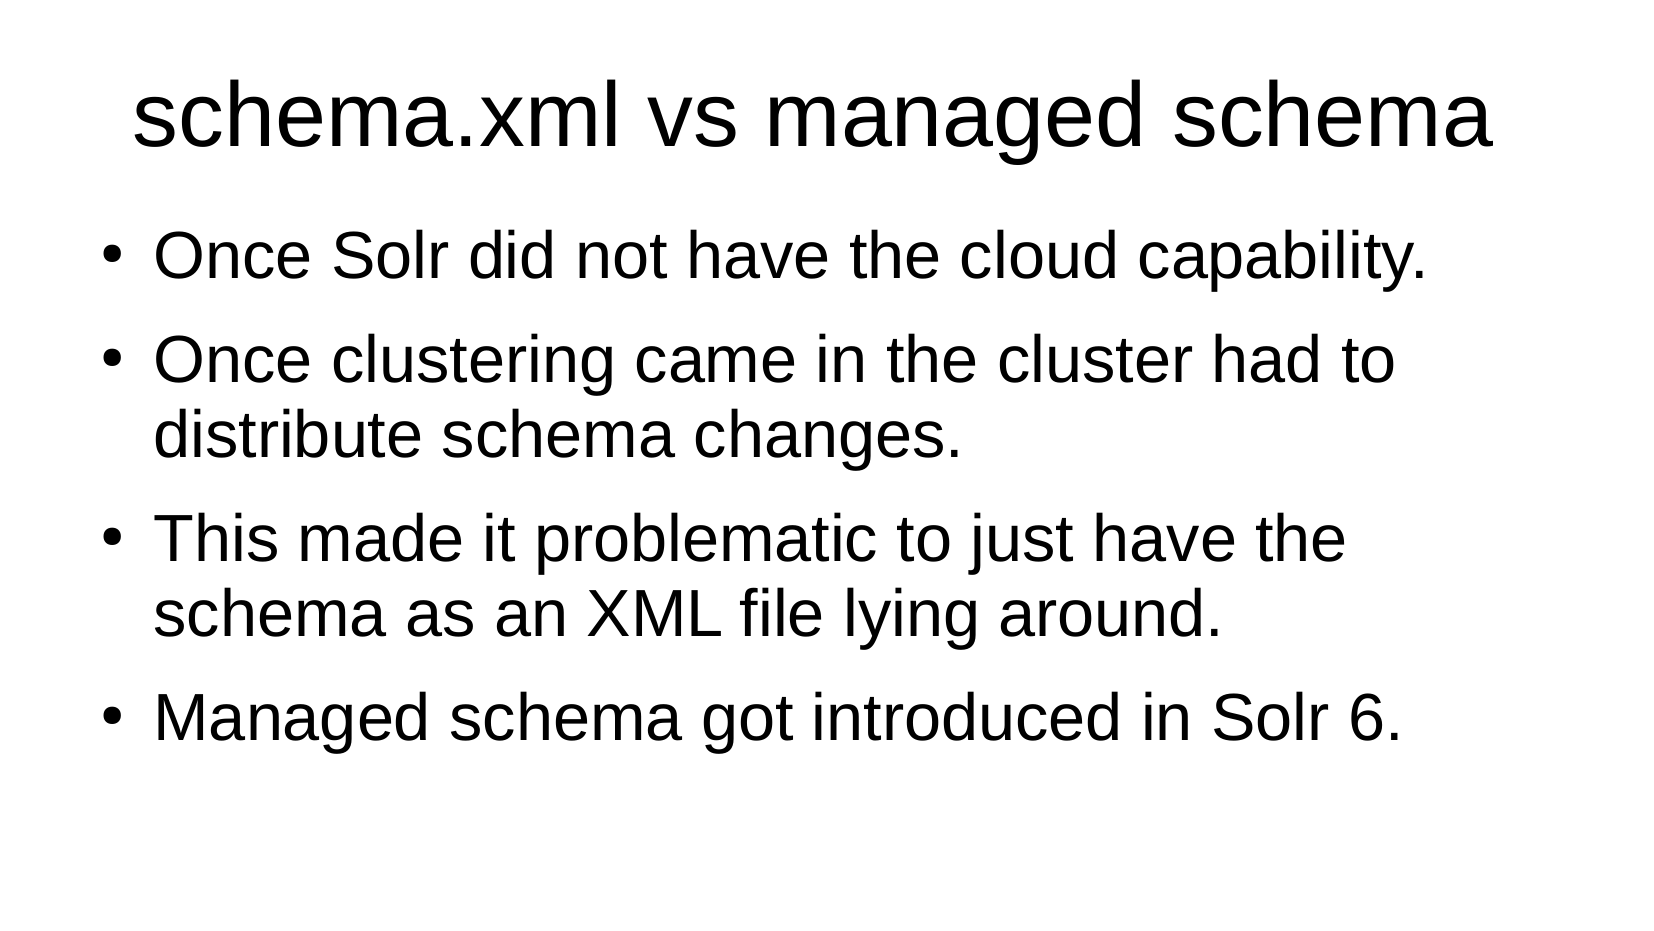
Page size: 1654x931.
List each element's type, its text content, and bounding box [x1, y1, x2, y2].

title schema.xml vs managed schema [82, 37, 1571, 193]
list Once Solr did not have the cloud capability. Once clustering came in the cluster had to distribute schema changes. This made it problematic to just have the schema as an XML file lying around. Managed schema got introduced in Solr 6. [82, 217, 1571, 758]
